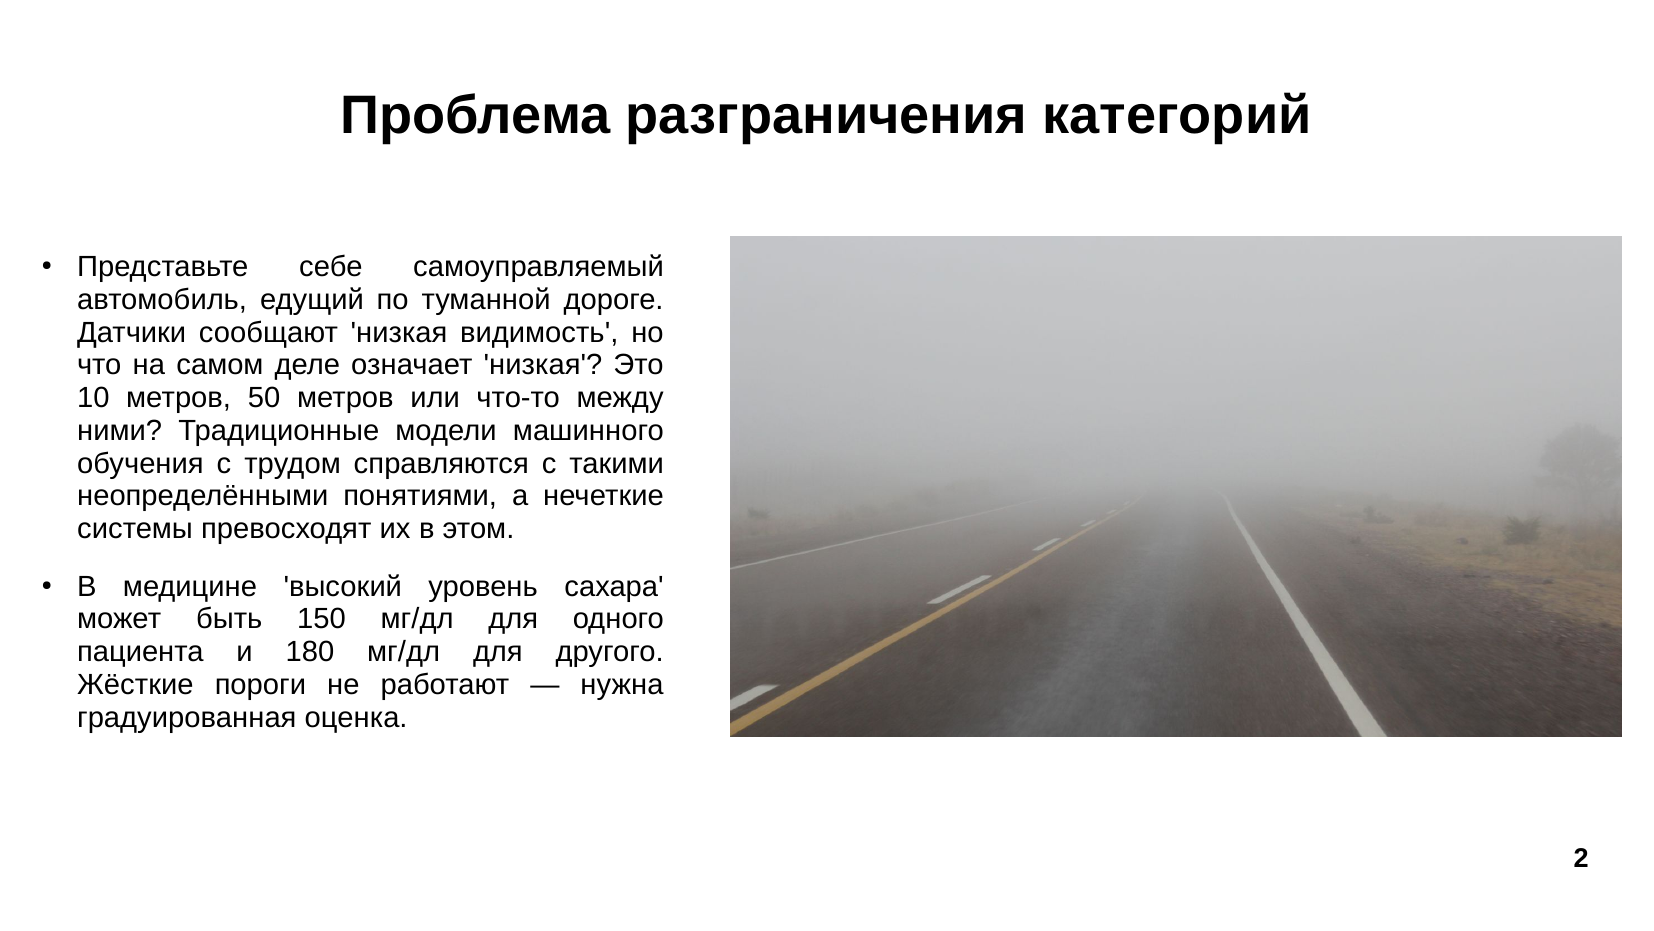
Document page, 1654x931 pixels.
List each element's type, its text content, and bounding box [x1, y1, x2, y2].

text_box 2 [1558, 835, 1613, 881]
picture [730, 236, 1622, 737]
title Проблема разграничения категорий [82, 37, 1571, 193]
text_box Представьте себе самоуправляемый автомобиль, едущий по туманной дороге. Датчики сообщают 'низкая видимость', но что на самом деле означает 'низкая'? Это 10 метров, 50 метров или что-то между ними? Традиционные модели машинного обучения с трудом справляются с такими неопределёнными понятиями, а нечеткие системы превосходят их в этом. В медицине 'высокий уровень сахара' может быть 150 мг/дл для одного пациента и 180 мг/дл для другого. Жёсткие пороги не работают — нужна градуированная оценка. [26, 242, 680, 786]
